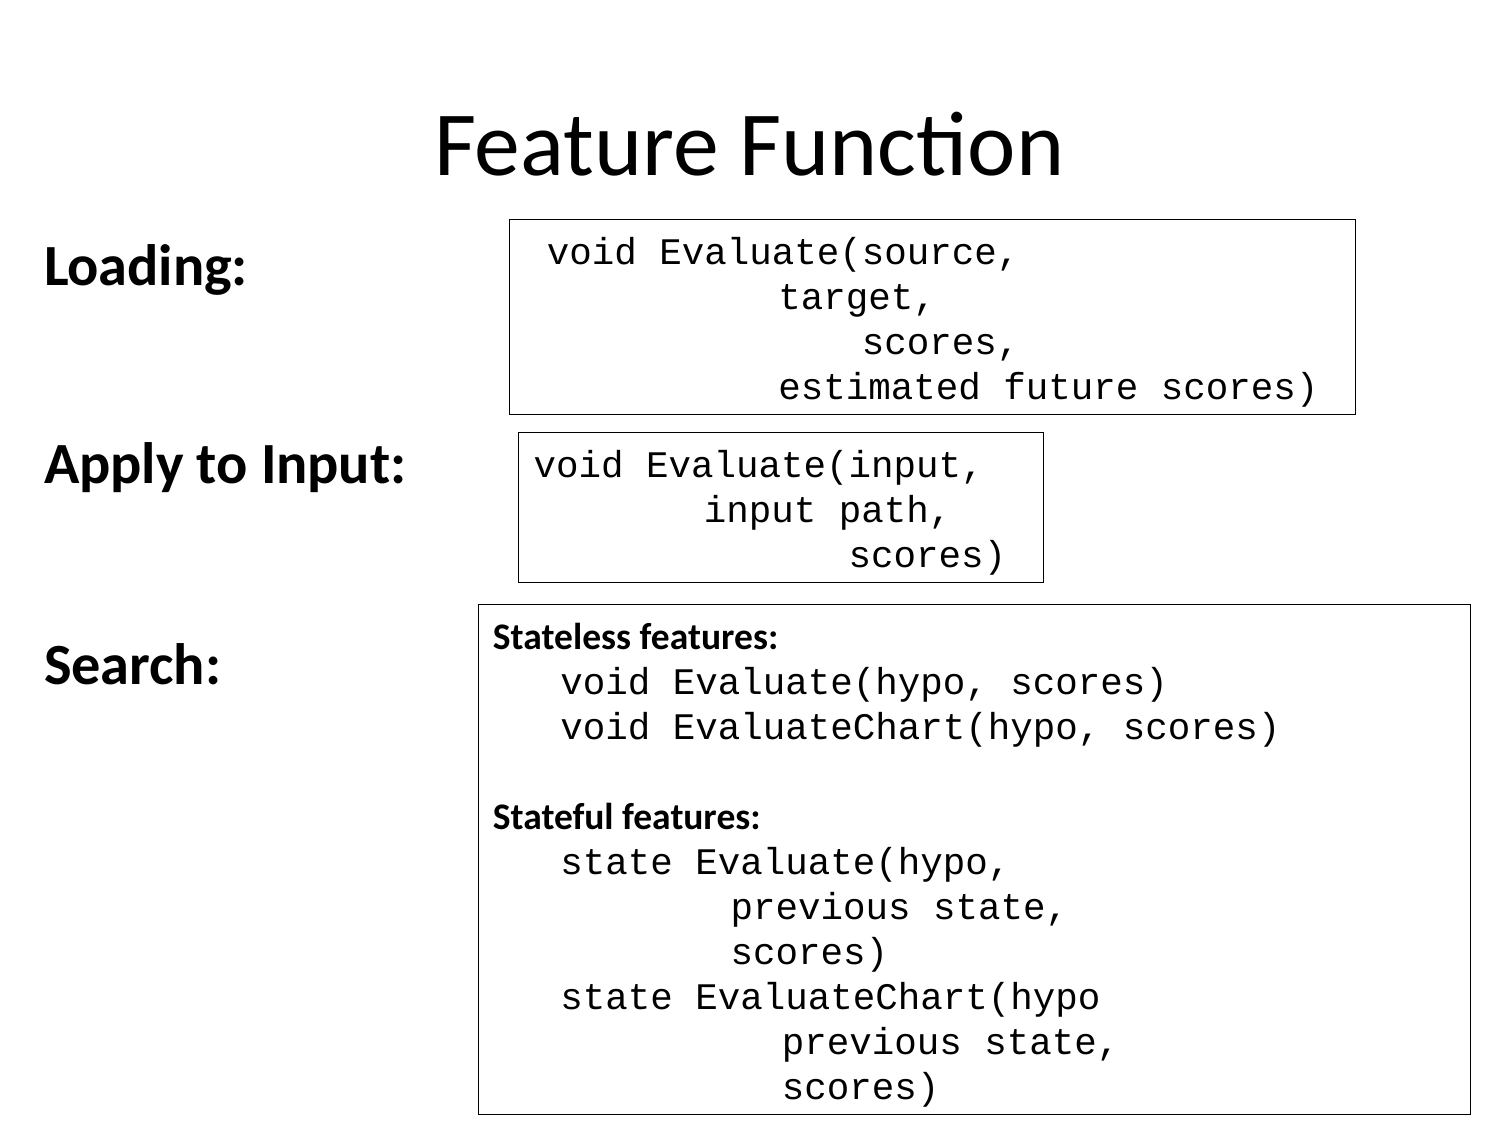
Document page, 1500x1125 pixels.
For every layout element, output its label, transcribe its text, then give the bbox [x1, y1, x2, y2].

text_box Search: [29, 618, 467, 704]
text_box Apply to Input: [29, 417, 467, 503]
text_box Loading: [29, 219, 467, 305]
text_box void Evaluate(source, target, scores, estimated future scores) [509, 219, 1356, 415]
title Feature Function [75, 45, 1425, 233]
text_box void Evaluate(input, input path, scores) [518, 432, 1044, 583]
text_box Stateless features: void Evaluate(hypo, scores) void EvaluateChart(hypo, scores) Stateful features: state Evaluate(hypo, previous state, scores) state EvaluateChart(hypo previous state, scores) [478, 604, 1471, 1115]
